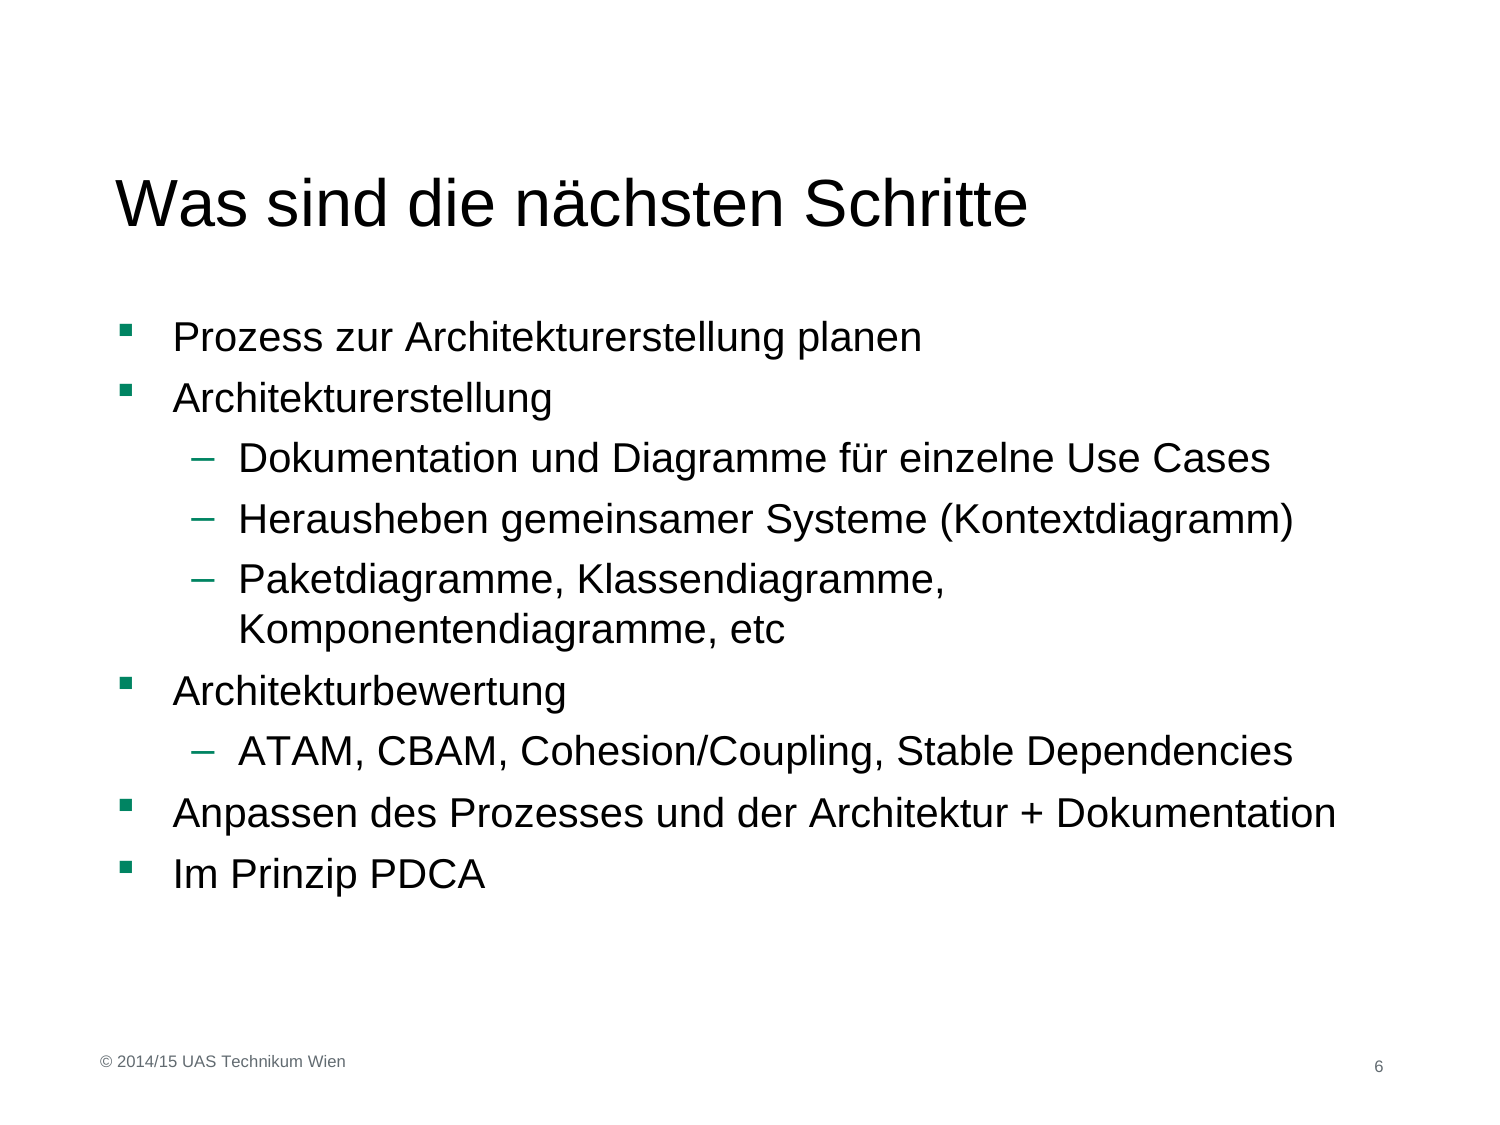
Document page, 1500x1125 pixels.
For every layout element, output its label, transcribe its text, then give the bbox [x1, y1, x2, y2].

list Prozess zur Architekturerstellung planen Architekturerstellung Dokumentation und Diagramme für einzelne Use Cases Herausheben gemeinsamer Systeme (Kontextdiagramm) Paketdiagramme, Klassendiagramme, Komponentendiagramme, etc Architekturbewertung ATAM, CBAM, Cohesion/Coupling, Stable Dependencies Anpassen des Prozesses und der Architektur + Dokumentation Im Prinzip PDCA [101, 302, 1389, 988]
text_box © 2014/15 UAS Technikum Wien [100, 1023, 928, 1102]
text_box <number> [1033, 1023, 1384, 1102]
title Was sind die nächsten Schritte [100, 148, 1388, 251]
